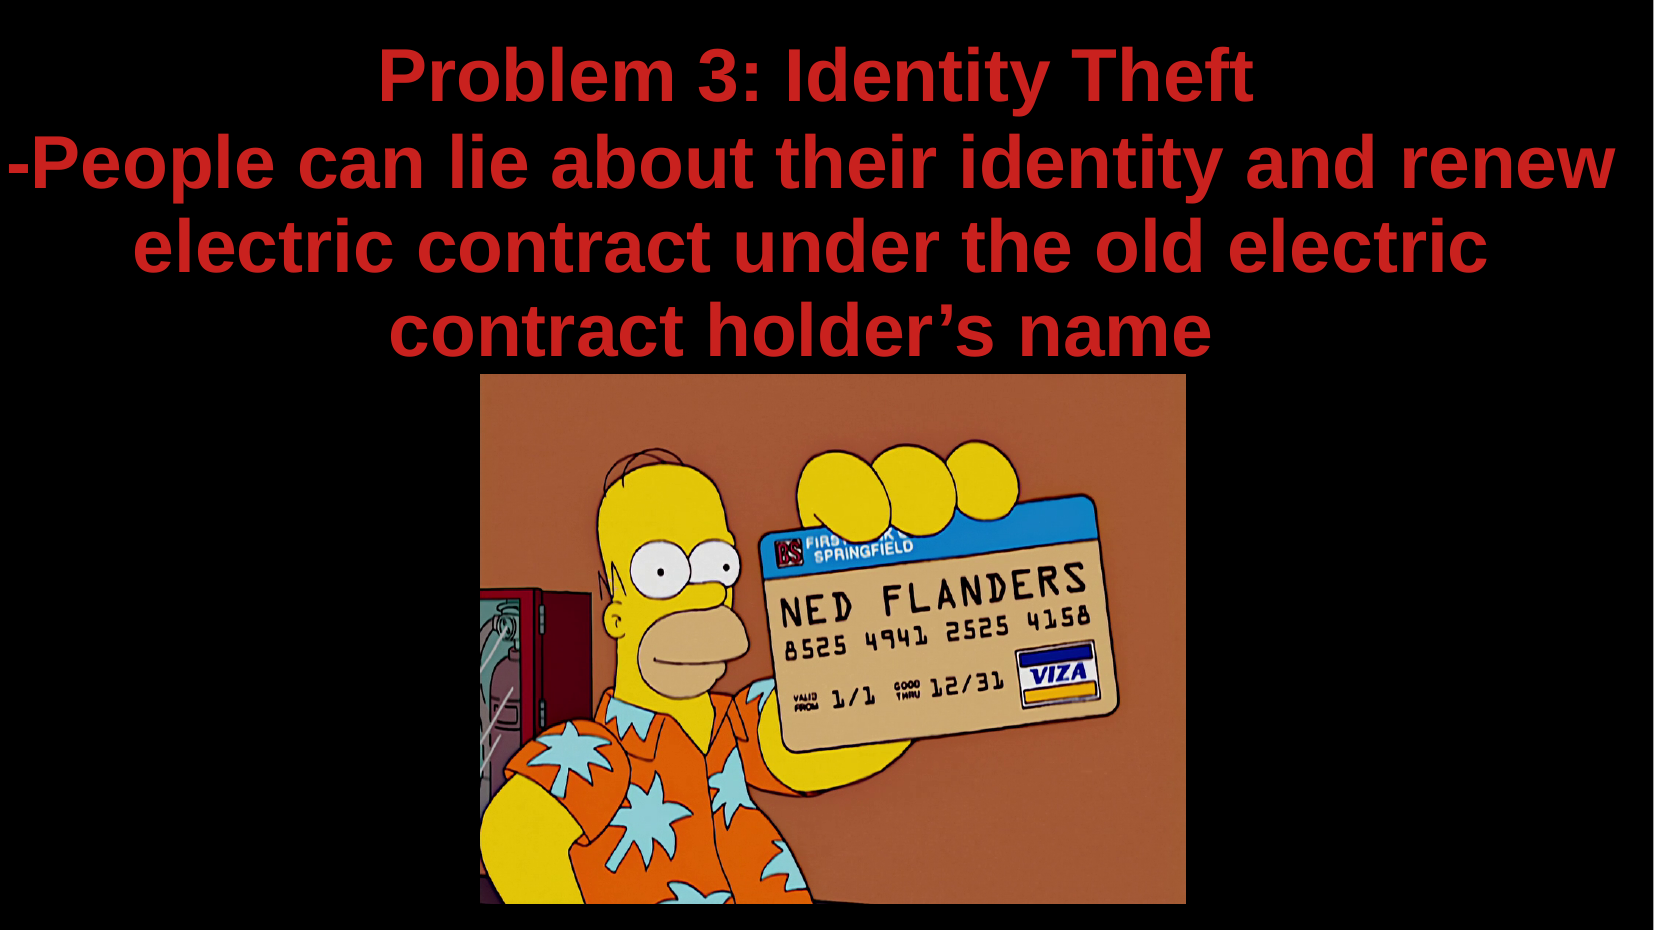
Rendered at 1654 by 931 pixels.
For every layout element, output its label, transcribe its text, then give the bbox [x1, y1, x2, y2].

title Problem 3: Identity Theft [0, 0, 1654, 181]
picture [480, 374, 1186, 904]
title -People can lie about their identity and renew electric contract under the old electric contract holder’s name [0, 120, 1639, 372]
